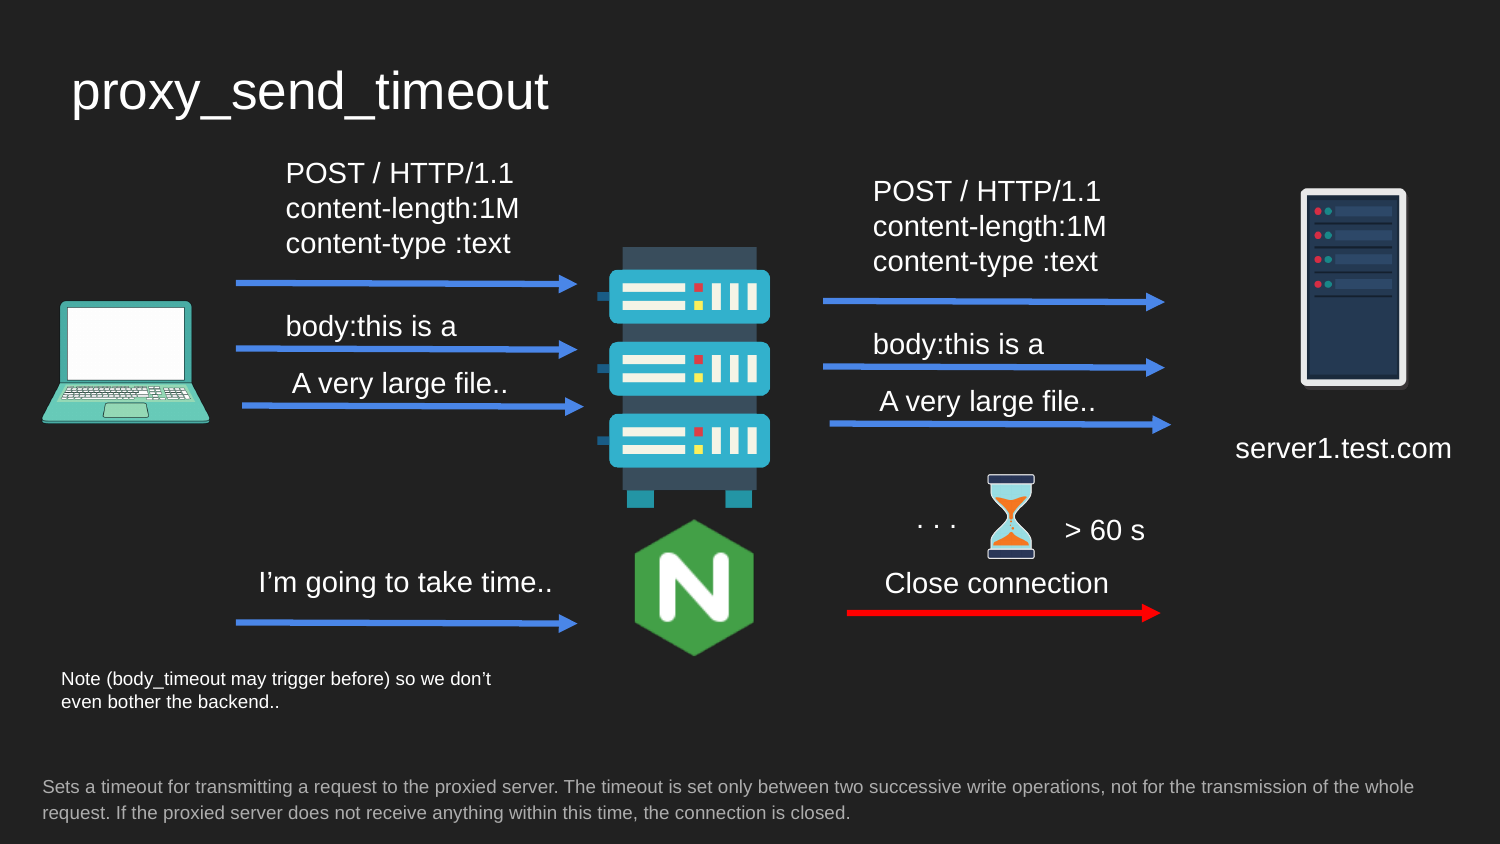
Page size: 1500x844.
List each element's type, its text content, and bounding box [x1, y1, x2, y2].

text_box Sets a timeout for transmitting a request to the proxied server. The timeout is set only between two successive write operations, not for the transmission of the whole request. If the proxied server does not receive anything within this time, the connection is closed. [27, 756, 1437, 839]
text_box Note (body_timeout may trigger before) so we don’t even bother the backend.. [46, 652, 513, 728]
picture [597, 240, 777, 663]
text_box body:this is a [857, 310, 1131, 376]
title proxy_send_timeout [56, 41, 659, 136]
text_box A very large file.. [276, 349, 550, 415]
text_box body:this is a [270, 292, 543, 358]
text_box Close connection [869, 549, 1197, 615]
picture [1289, 180, 1422, 395]
picture [979, 469, 1040, 549]
text_box I’m going to take time.. [243, 548, 571, 614]
text_box > 60 s [1049, 496, 1162, 549]
text_box POST / HTTP/1.1 content-length:1M content-type :text [270, 139, 543, 274]
text_box POST / HTTP/1.1 content-length:1M content-type :text [857, 156, 1131, 292]
text_box . . . [893, 483, 979, 549]
picture [0, 285, 262, 439]
text_box server1.test.com [1220, 414, 1500, 480]
text_box A very large file.. [864, 367, 1137, 433]
